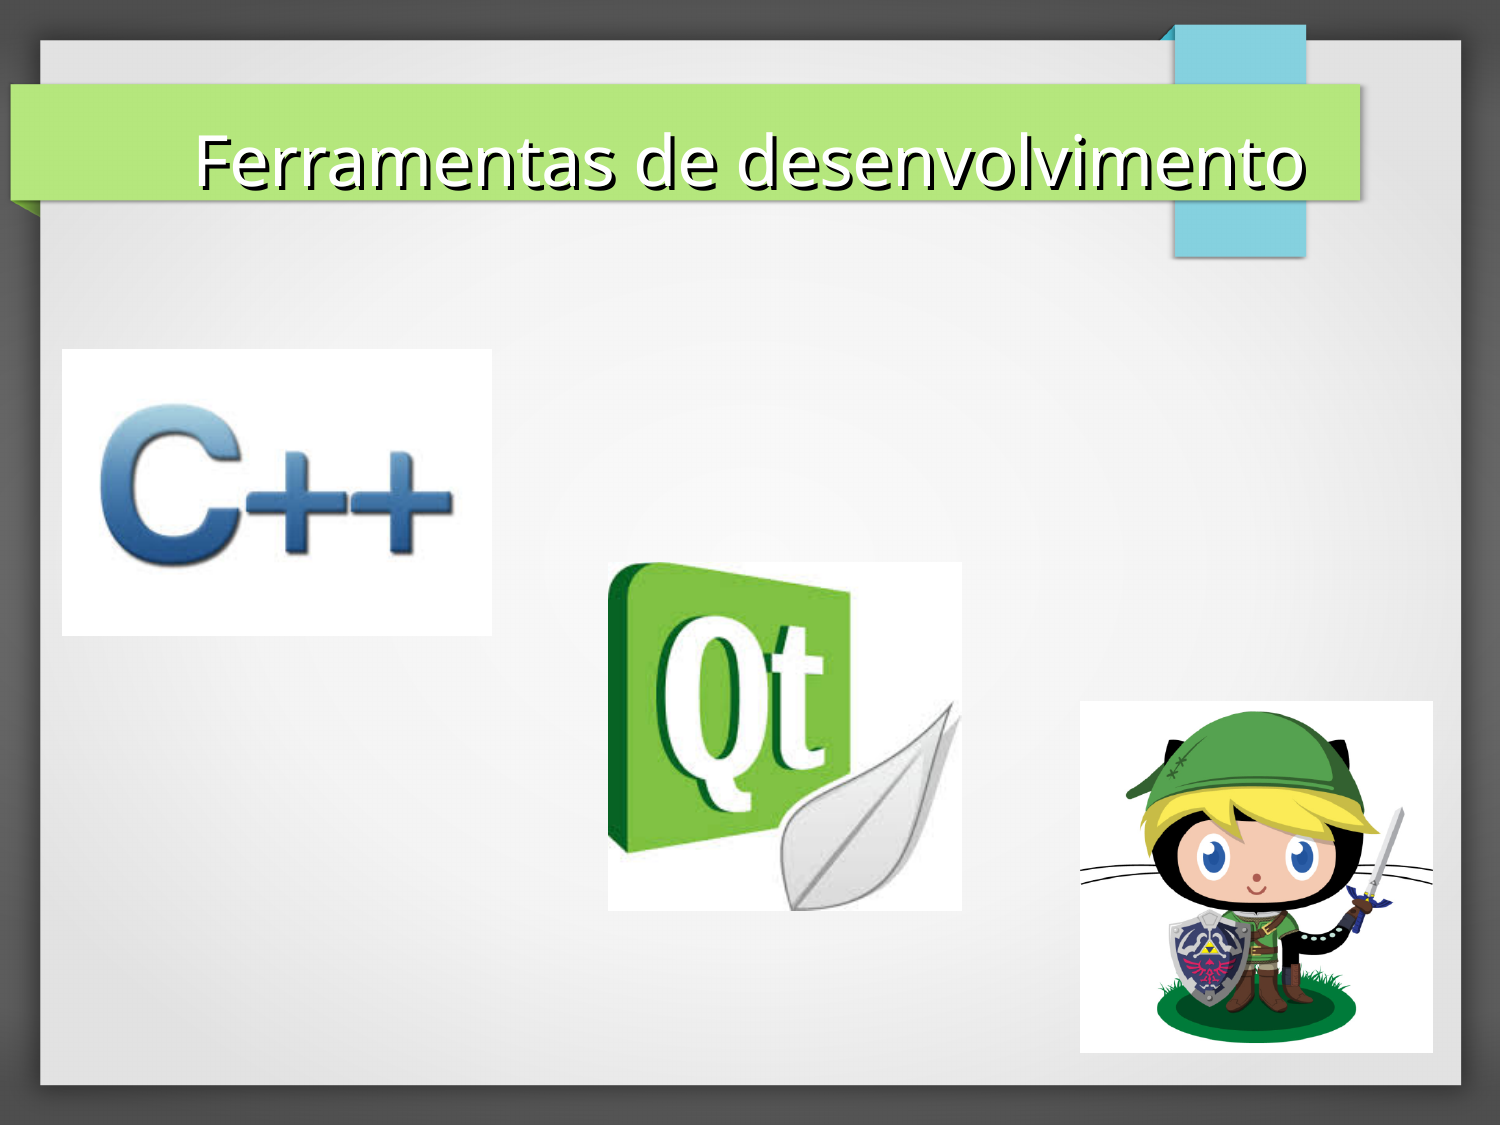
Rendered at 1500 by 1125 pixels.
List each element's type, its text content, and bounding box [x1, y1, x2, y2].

title Ferramentas de desenvolvimento [75, 55, 1425, 261]
picture [0, 0, 1500, 1125]
